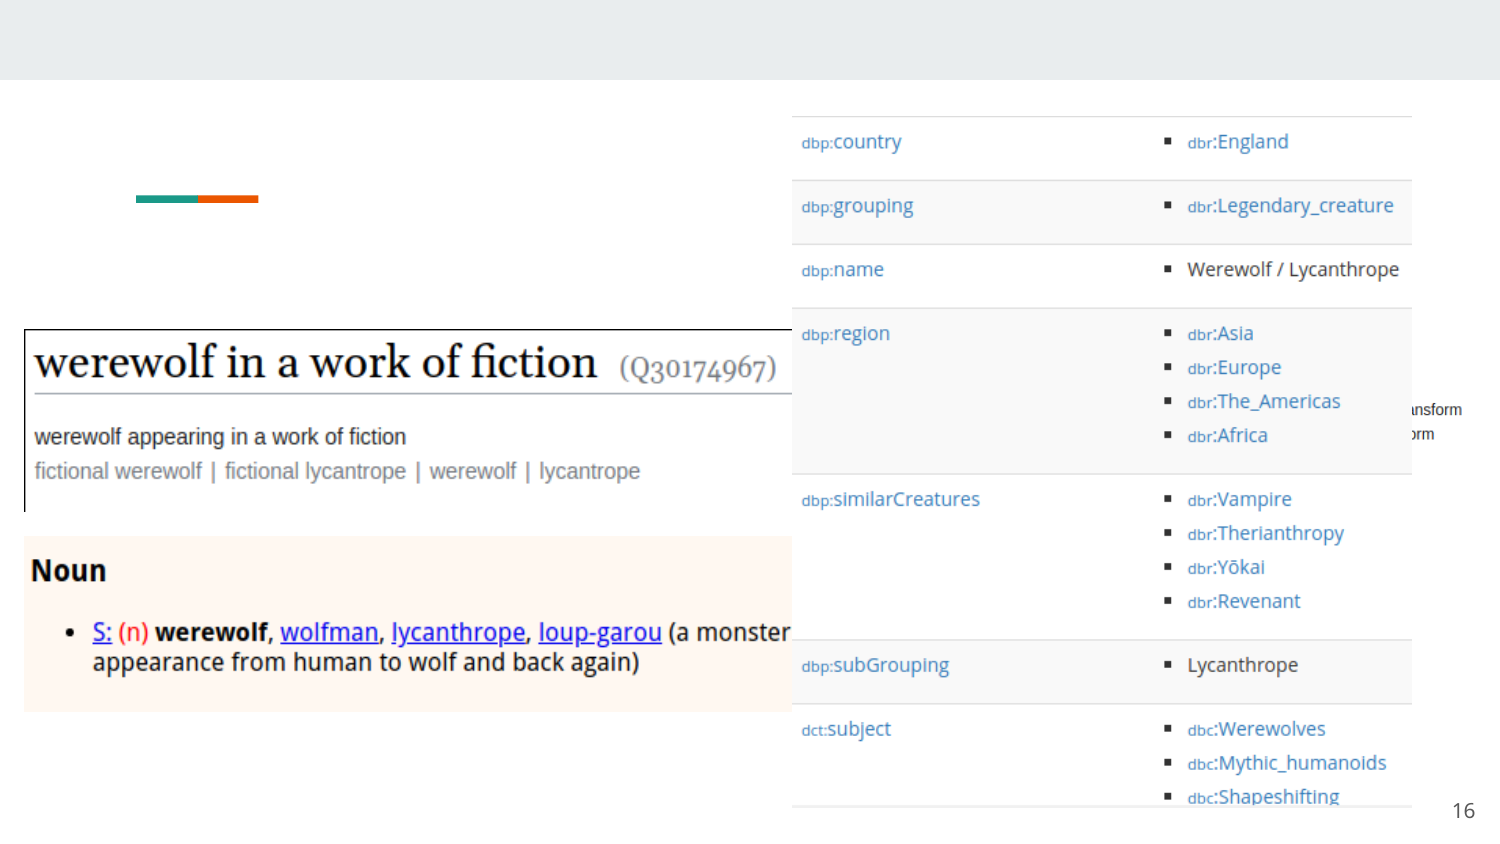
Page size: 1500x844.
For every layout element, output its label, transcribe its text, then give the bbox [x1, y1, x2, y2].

slide_number <number> [1400, 779, 1491, 844]
picture [24, 116, 1475, 808]
